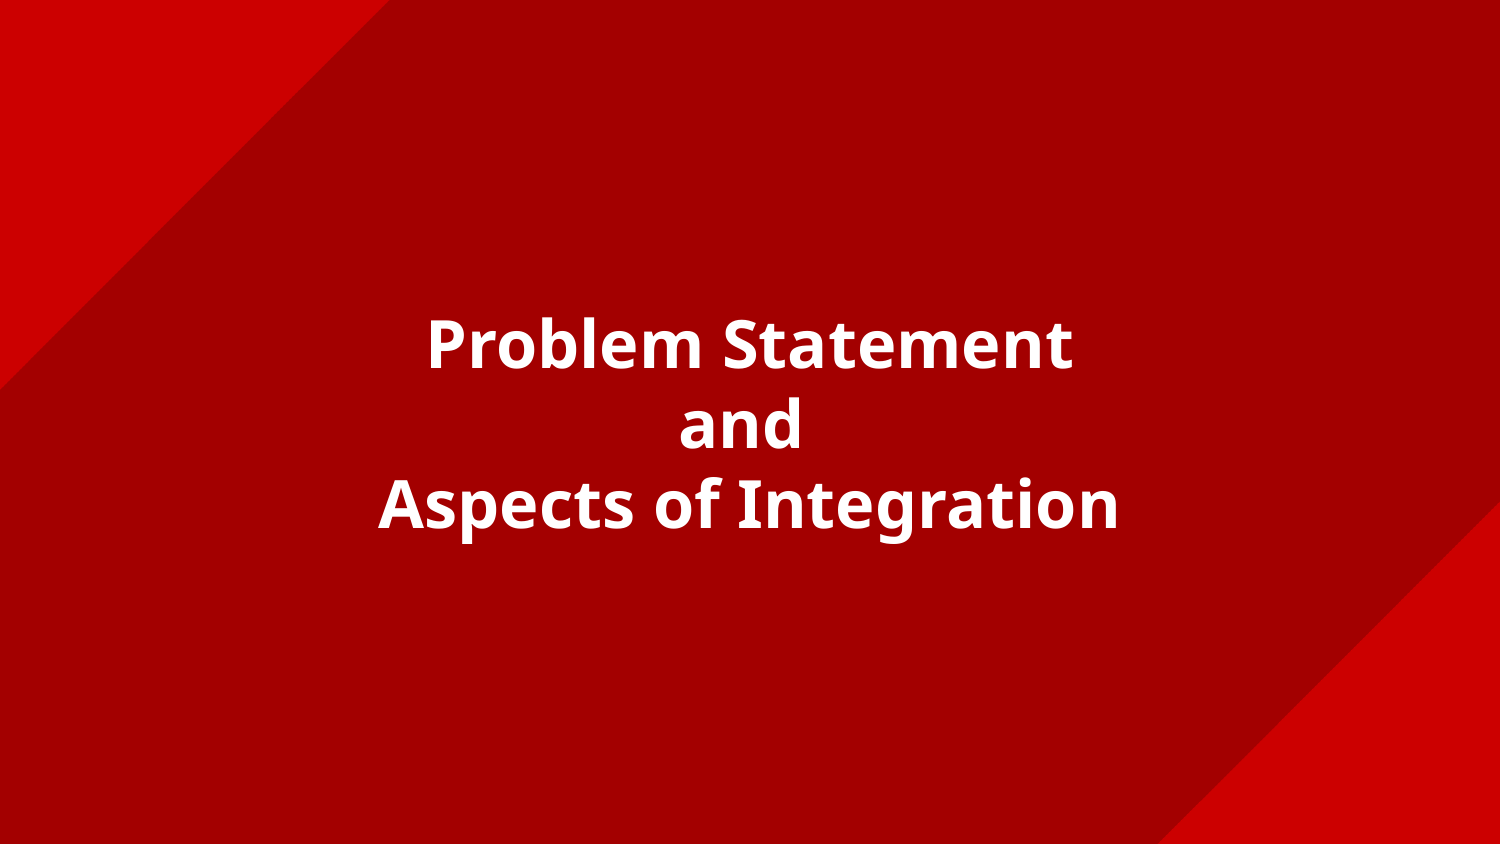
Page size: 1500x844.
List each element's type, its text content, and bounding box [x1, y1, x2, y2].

title Problem Statement and Aspects of Integration [135, 272, 1365, 572]
picture [0, 0, 1500, 844]
